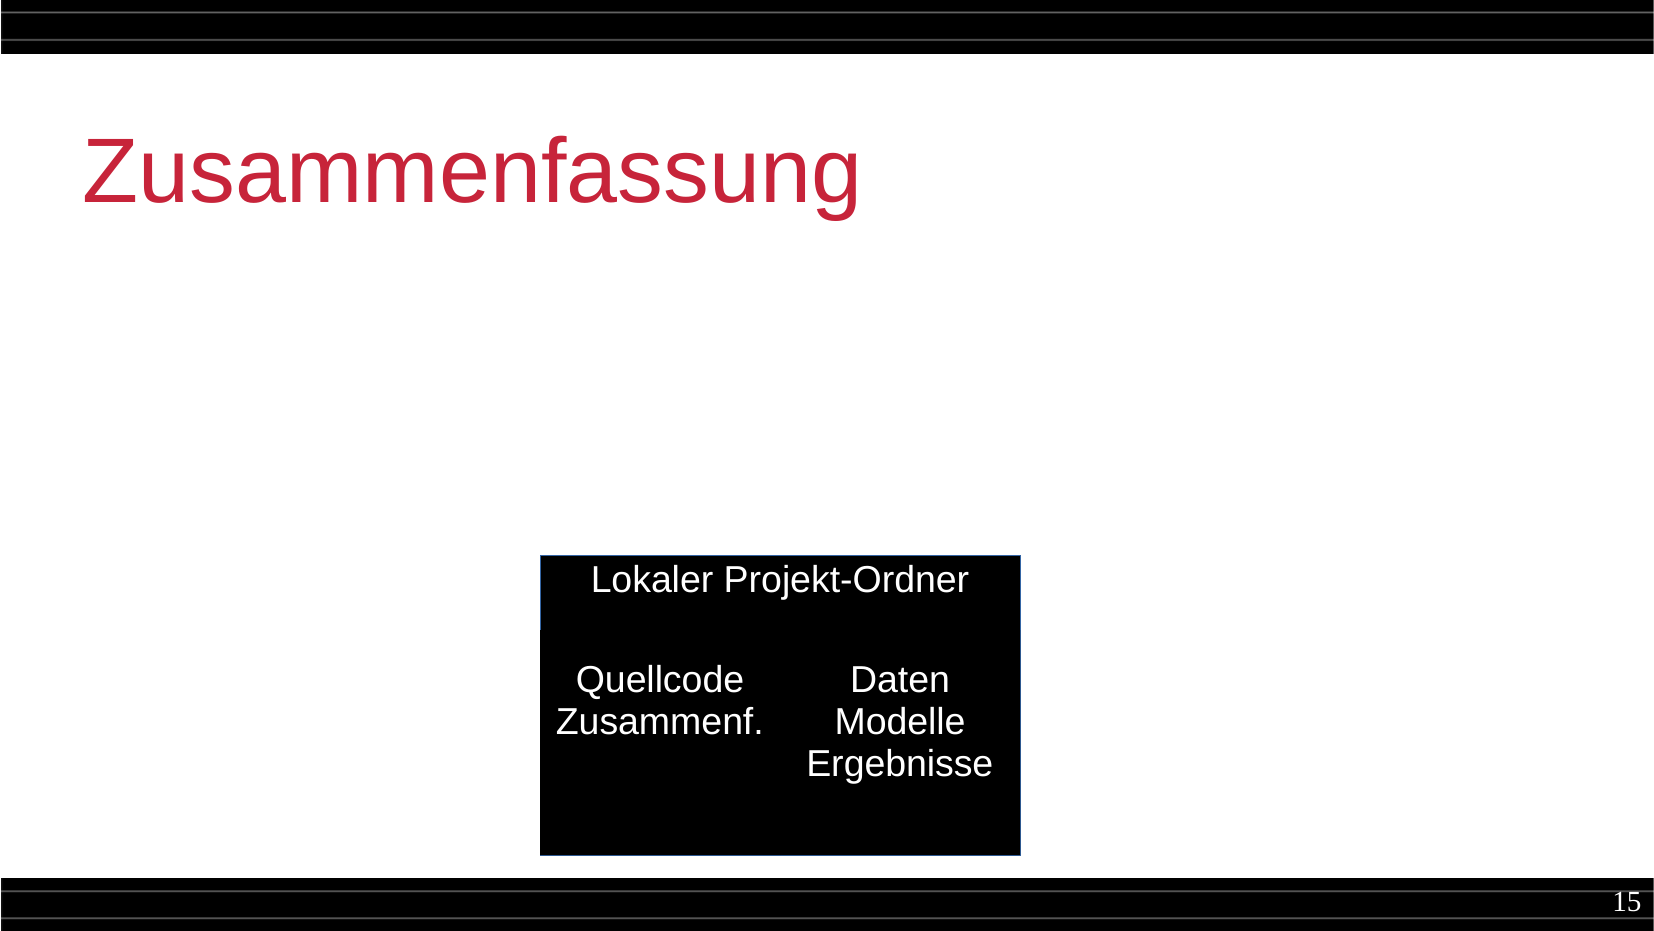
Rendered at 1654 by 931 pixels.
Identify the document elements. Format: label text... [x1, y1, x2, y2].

title Zusammenfassung [82, 92, 1571, 249]
text_box Daten Modelle Ergebnisse [780, 630, 1021, 856]
picture [1, 878, 1654, 931]
picture [1, 0, 1654, 54]
text_box Quellcode Zusammenf. [540, 630, 780, 856]
text_box Lokaler Projekt-Ordner [540, 555, 1021, 630]
